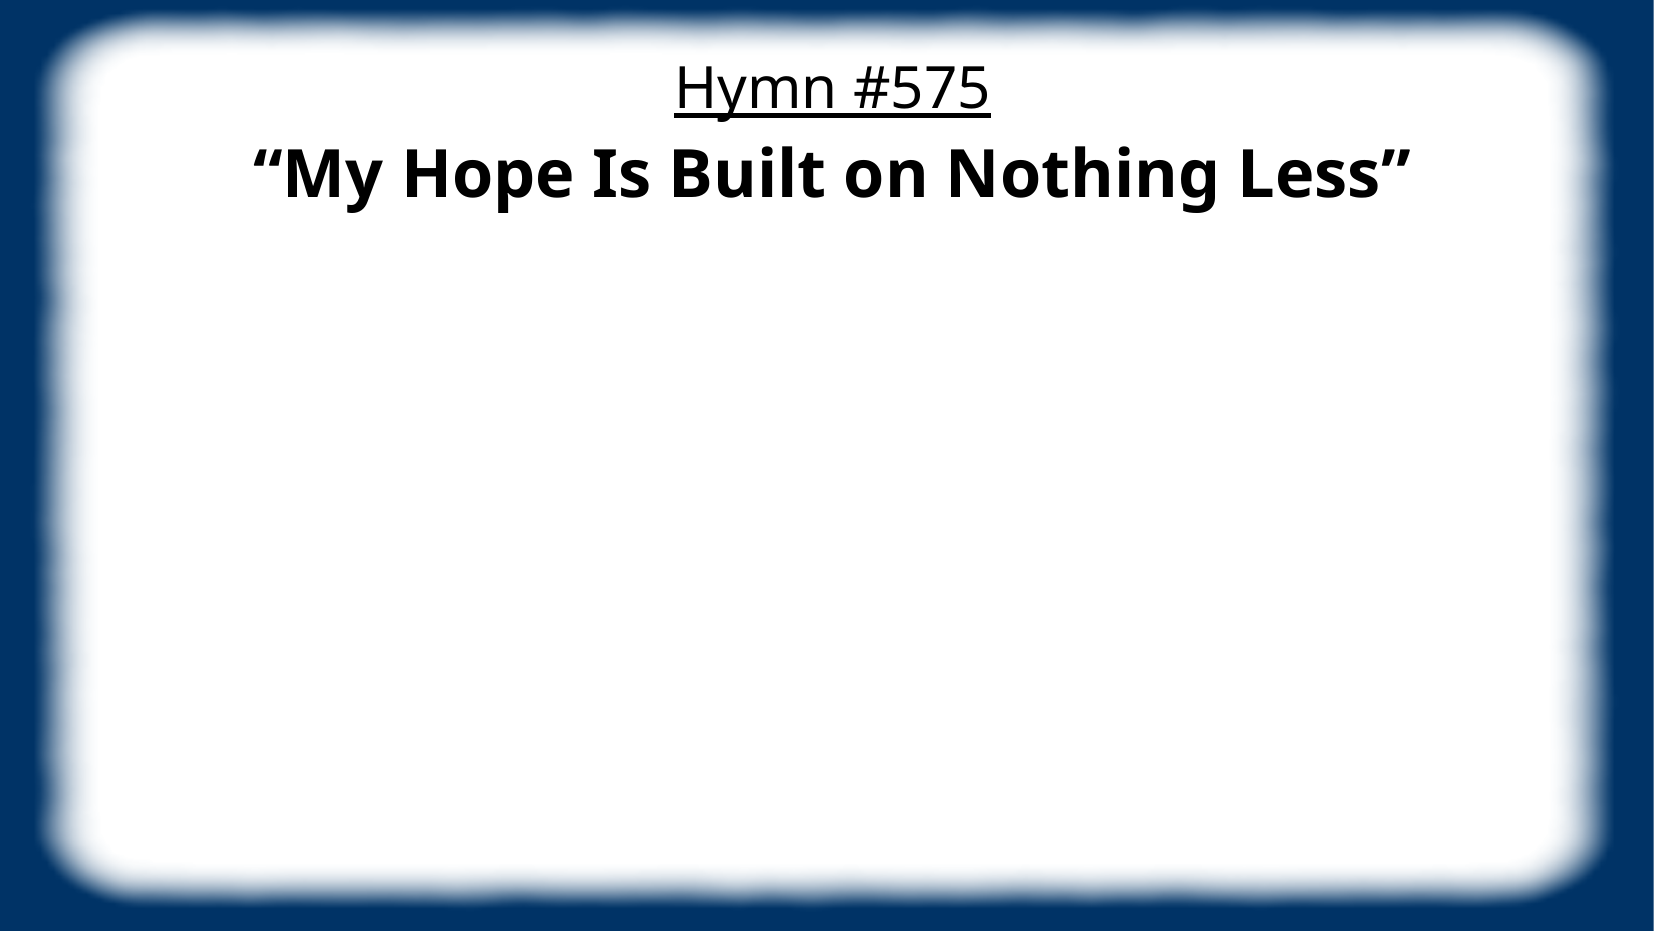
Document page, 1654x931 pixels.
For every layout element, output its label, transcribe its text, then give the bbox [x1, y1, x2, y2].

text_box Hymn #575 “My Hope Is Built on Nothing Less” [90, 39, 1576, 221]
picture [0, 0, 1654, 931]
